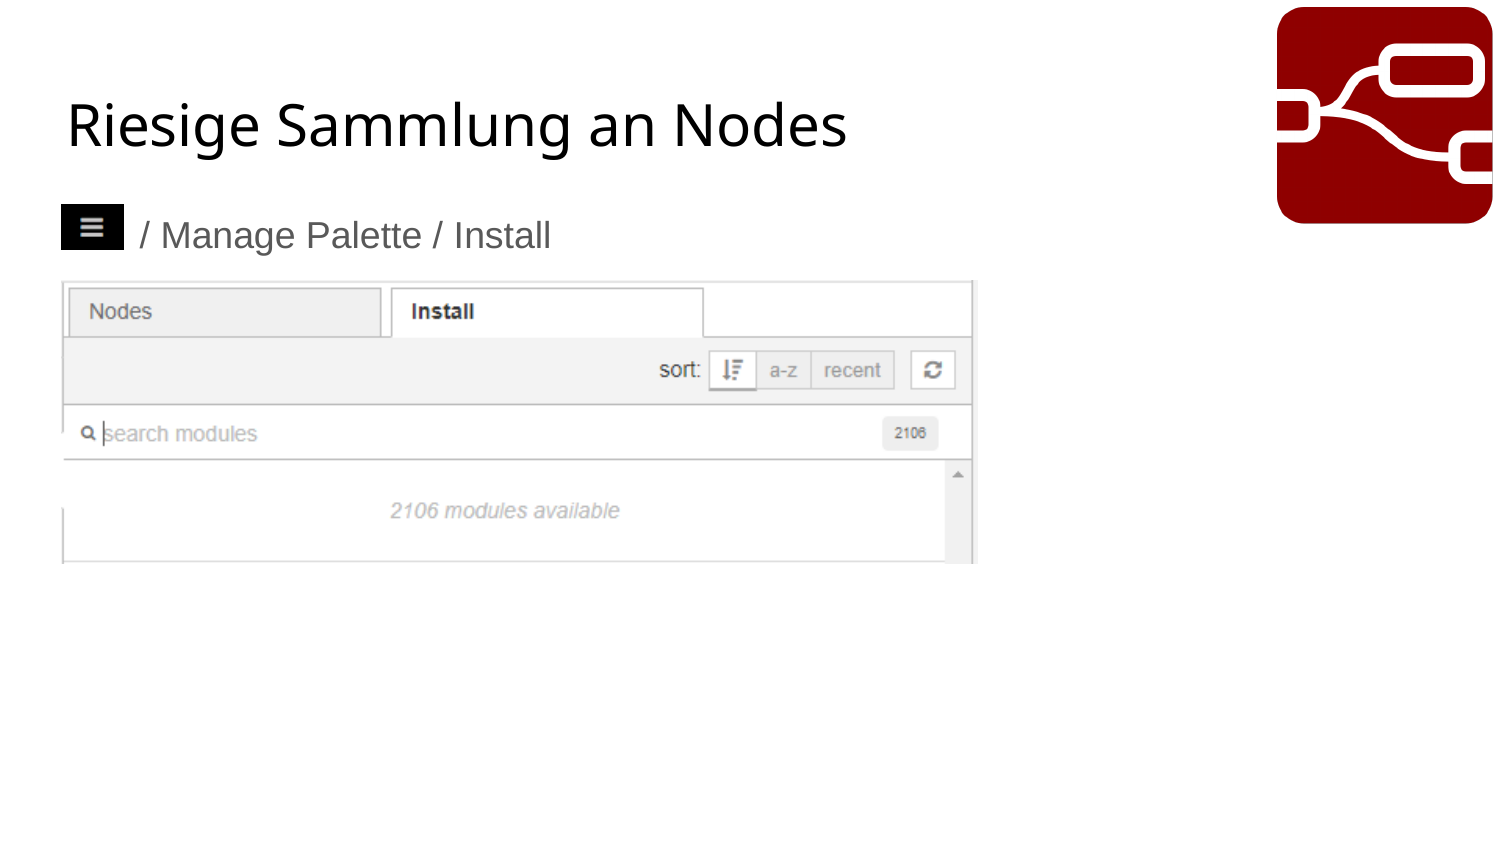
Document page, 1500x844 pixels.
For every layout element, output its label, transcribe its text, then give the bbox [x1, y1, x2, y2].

picture [61, 204, 124, 250]
picture [1269, 0, 1500, 231]
title Riesige Sammlung an Nodes [51, 72, 1238, 167]
list / Manage Palette / Install [51, 189, 1449, 750]
picture [61, 280, 978, 564]
